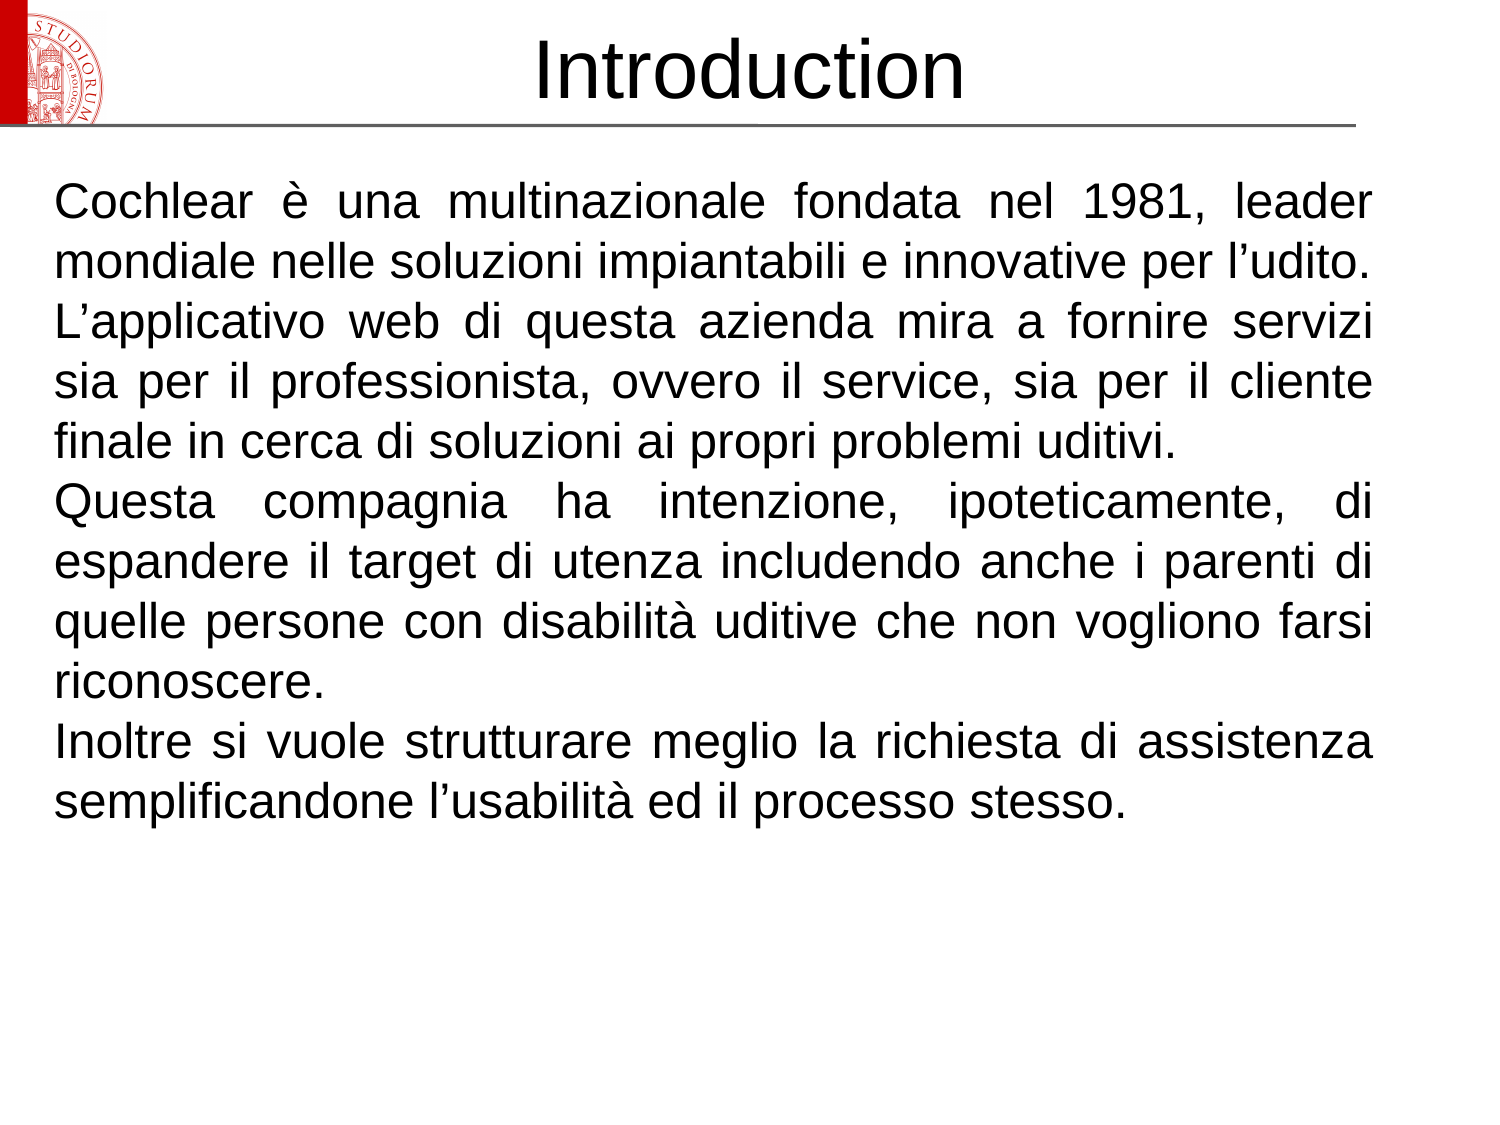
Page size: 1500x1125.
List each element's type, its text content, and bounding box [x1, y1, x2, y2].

list Cochlear è una multinazionale fondata nel 1981, leader mondiale nelle soluzioni impiantabili e innovative per l’udito. L’applicativo web di questa azienda mira a fornire servizi sia per il professionista, ovvero il service, sia per il cliente finale in cerca di soluzioni ai propri problemi uditivi. Questa compagnia ha intenzione, ipoteticamente, di espandere il target di utenza includendo anche i parenti di quelle persone con disabilità uditive che non vogliono farsi riconoscere. Inoltre si vuole strutturare meglio la richiesta di assistenza semplificandone l’usabilità ed il processo stesso. [38, 160, 1389, 1005]
title Introduction [75, 7, 1425, 114]
picture [28, 11, 107, 123]
